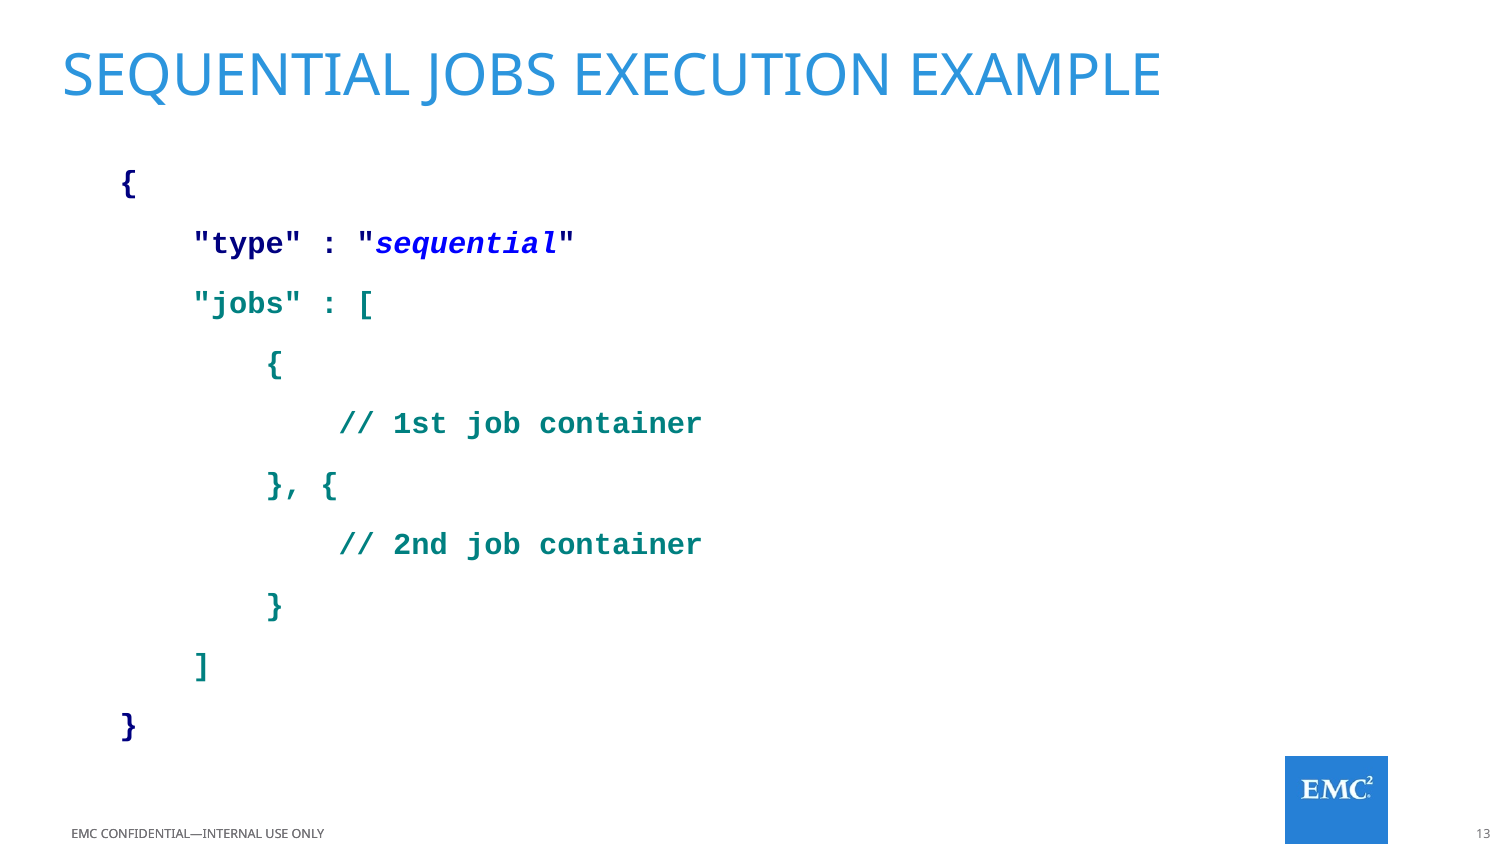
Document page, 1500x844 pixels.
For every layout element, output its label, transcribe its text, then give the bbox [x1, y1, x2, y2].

picture [1285, 756, 1388, 844]
title Sequential jobs execution example [62, 37, 1450, 108]
list { "type" : "sequential" "jobs" : [ { // 1st job container }, { // 2nd job container } ] } [62, 162, 1450, 745]
